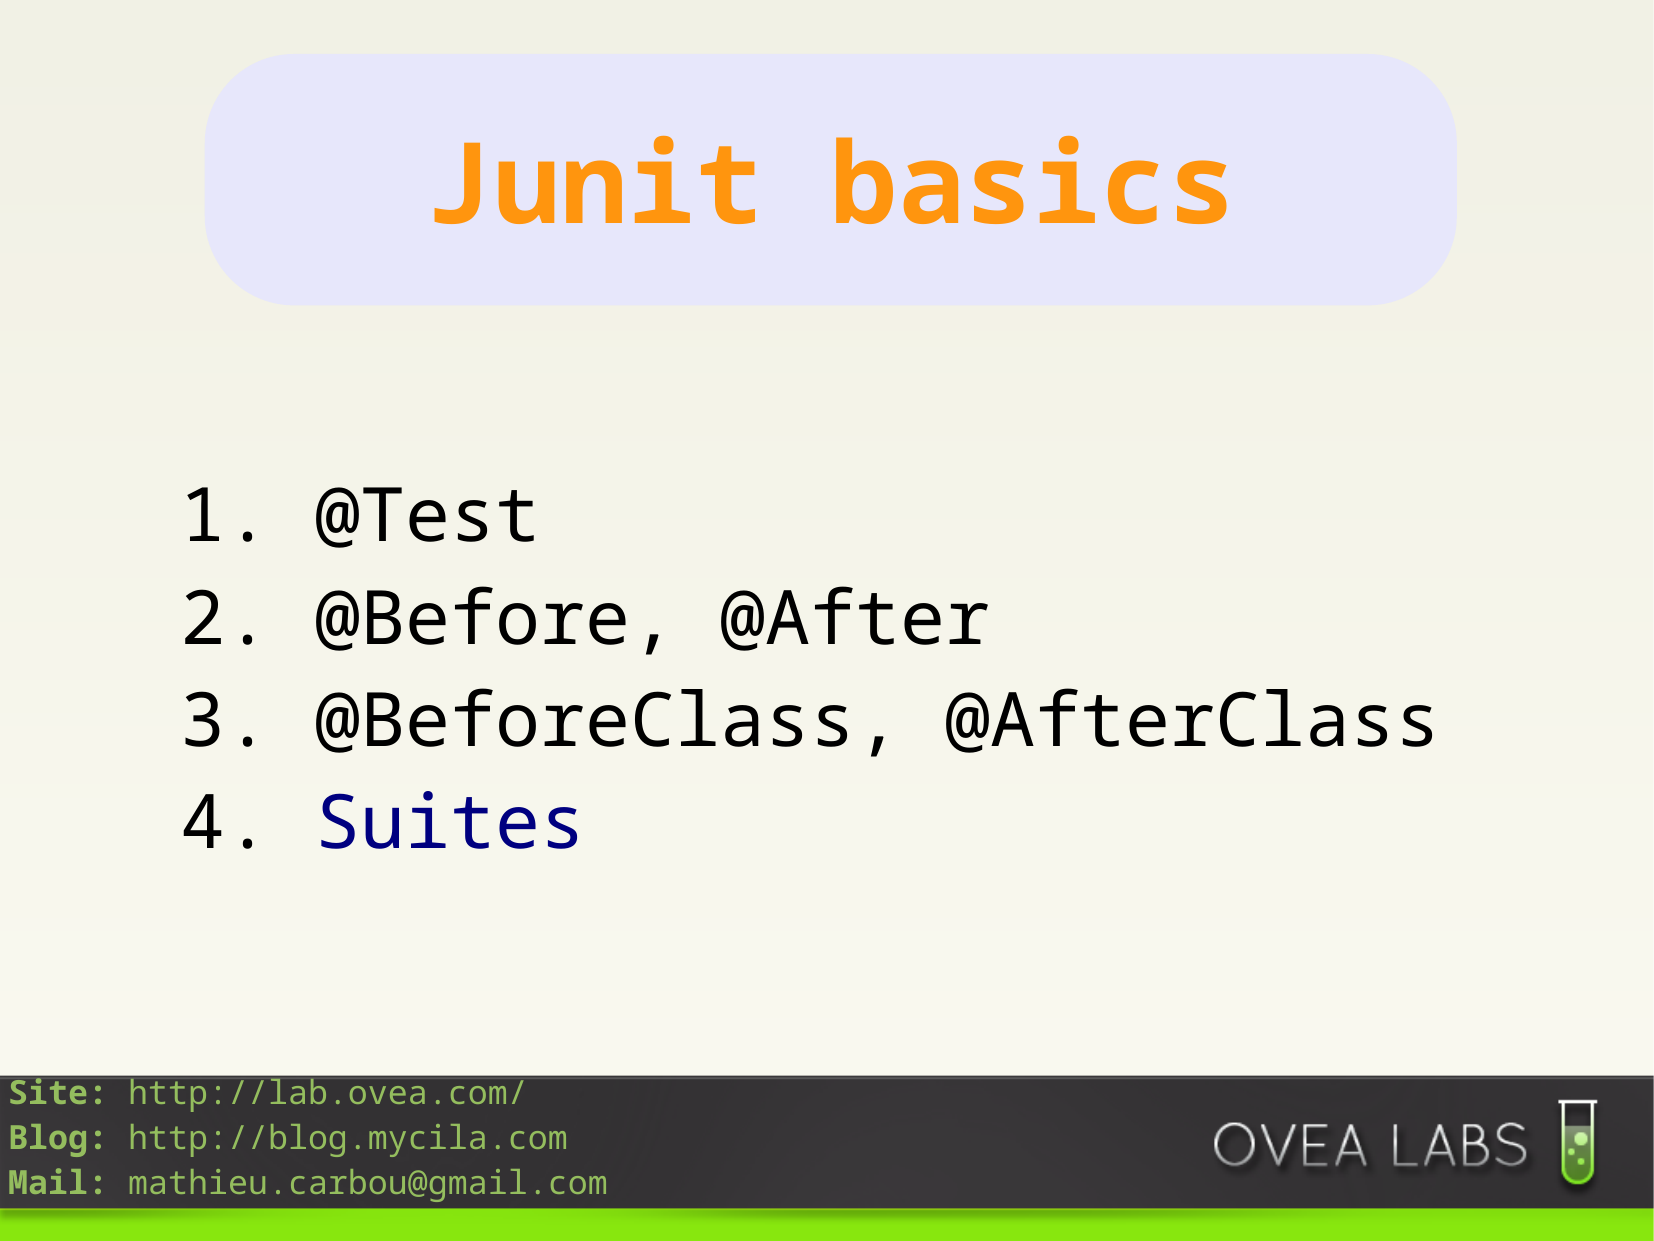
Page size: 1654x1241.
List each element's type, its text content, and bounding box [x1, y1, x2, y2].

picture [0, 0, 1654, 1241]
text_box Junit basics [204, 53, 1457, 306]
text_box @Test @Before, @After @BeforeClass, @AfterClass Suites [165, 454, 1517, 976]
